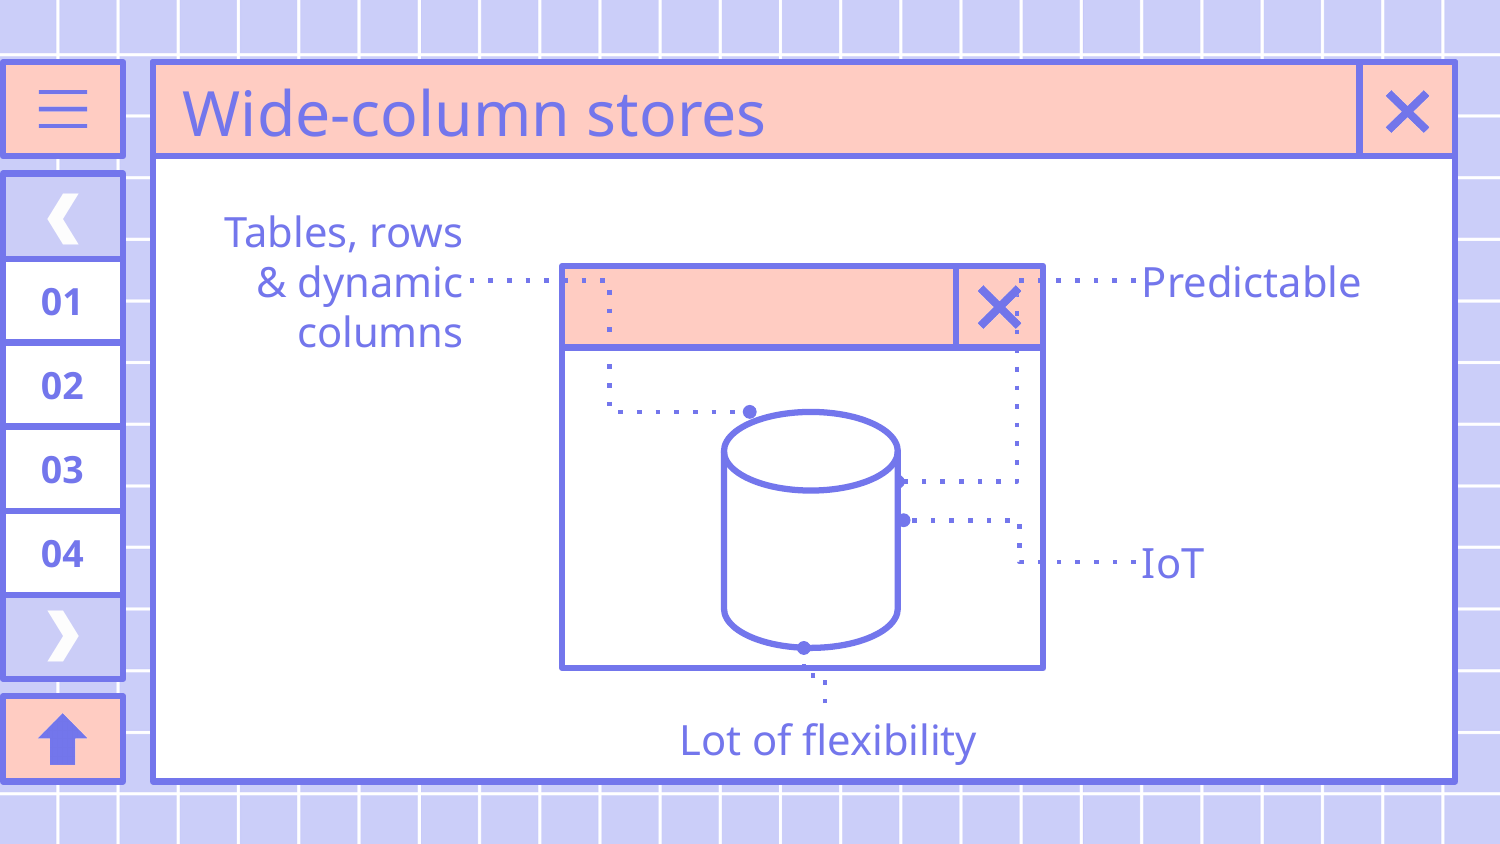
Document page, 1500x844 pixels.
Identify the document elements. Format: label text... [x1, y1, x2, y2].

text_box IoT [1135, 526, 1406, 598]
title Wide-column stores [182, 64, 1318, 159]
picture [38, 610, 88, 662]
text_box Tables, rows & dynamic columns [189, 245, 470, 317]
text_box [562, 266, 1044, 669]
text_box 01 [20, 281, 104, 319]
text_box Predictable [1135, 245, 1406, 317]
picture [38, 90, 88, 128]
picture [0, 0, 1500, 844]
text_box 03 [20, 449, 104, 487]
text_box 02 [20, 365, 104, 403]
picture [38, 193, 88, 245]
picture [37, 713, 87, 765]
text_box 04 [20, 533, 104, 572]
text_box Lot of flexibility [469, 703, 1181, 775]
